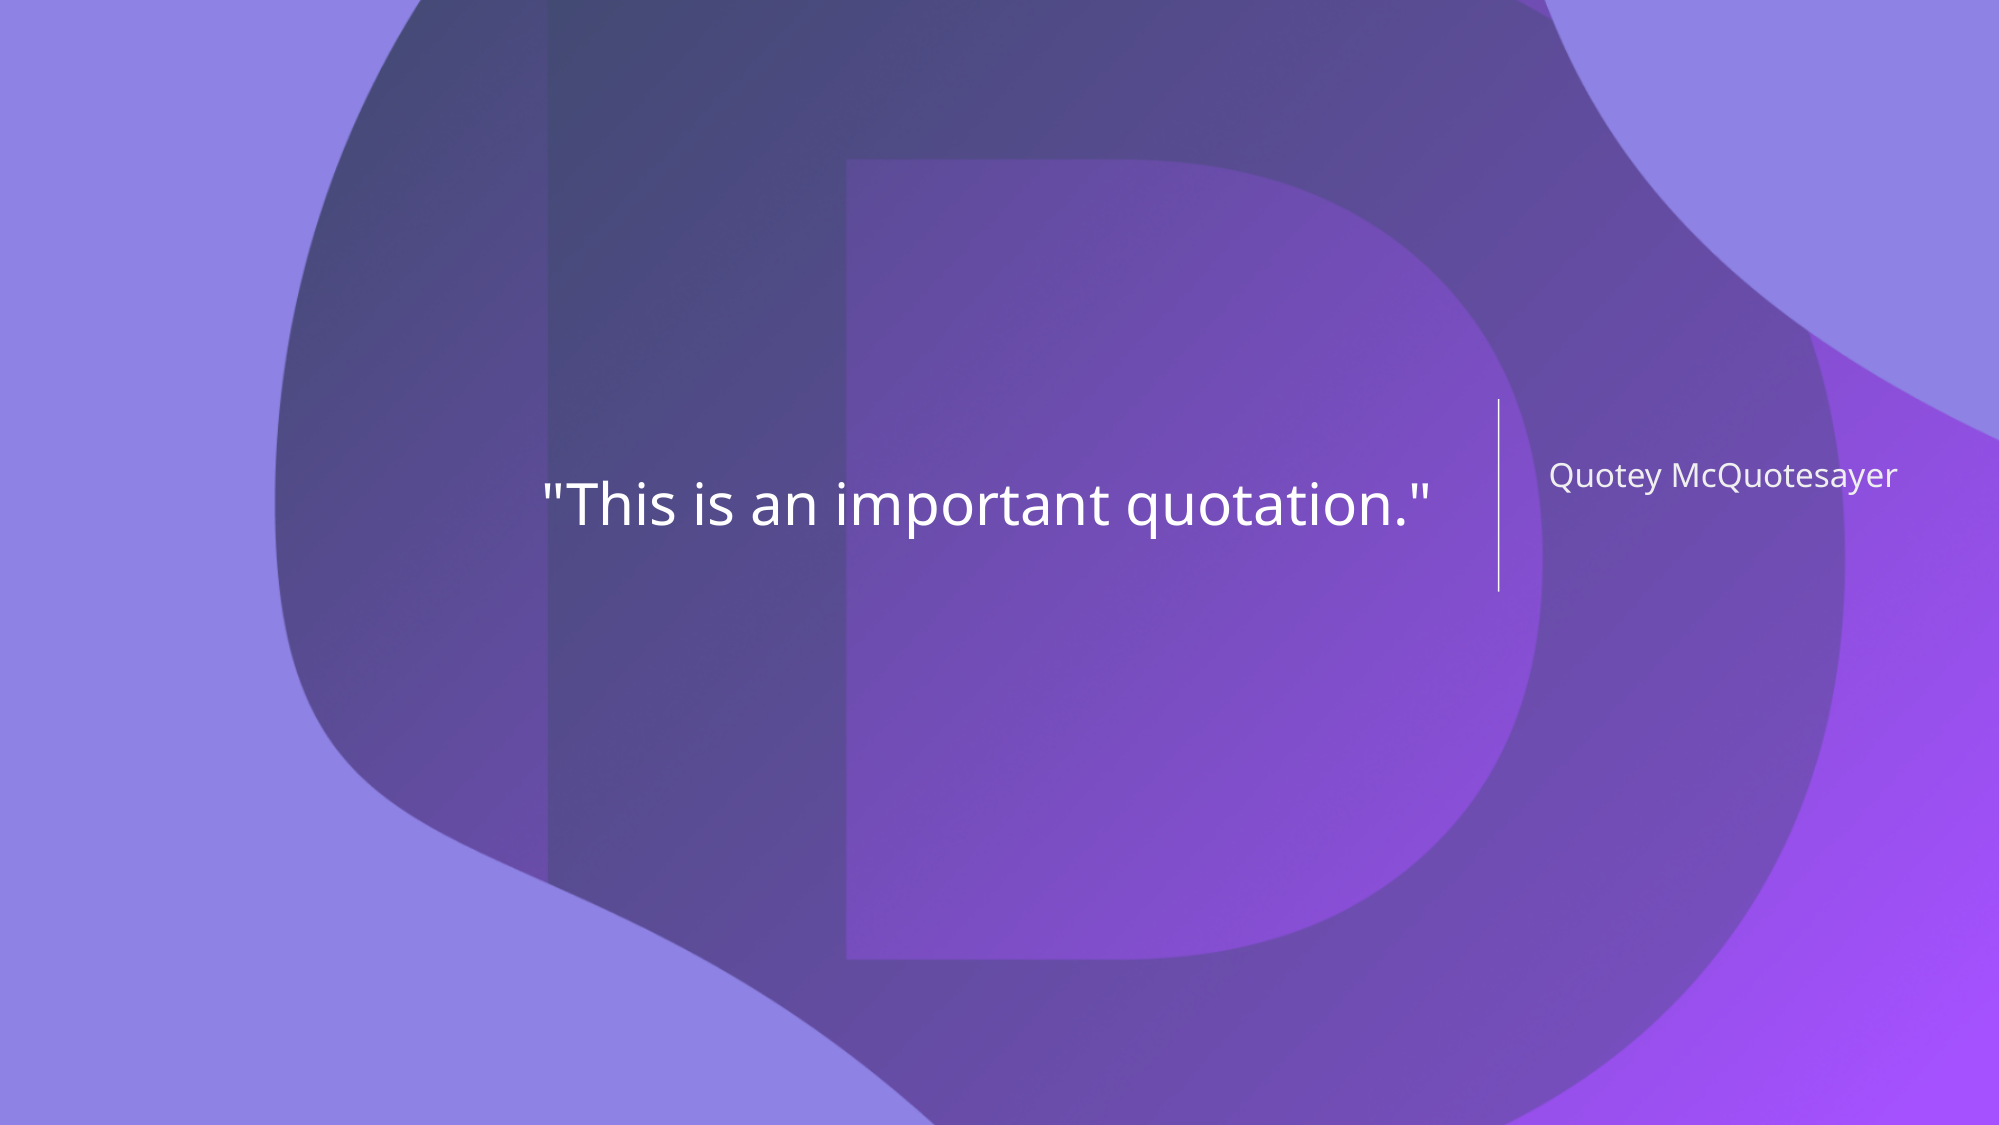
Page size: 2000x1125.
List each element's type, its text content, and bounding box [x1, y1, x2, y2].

list Quotey McQuotesayer [1548, 440, 1921, 539]
title "This is an important quotation." [413, 354, 1433, 652]
picture [0, 0, 2000, 1125]
